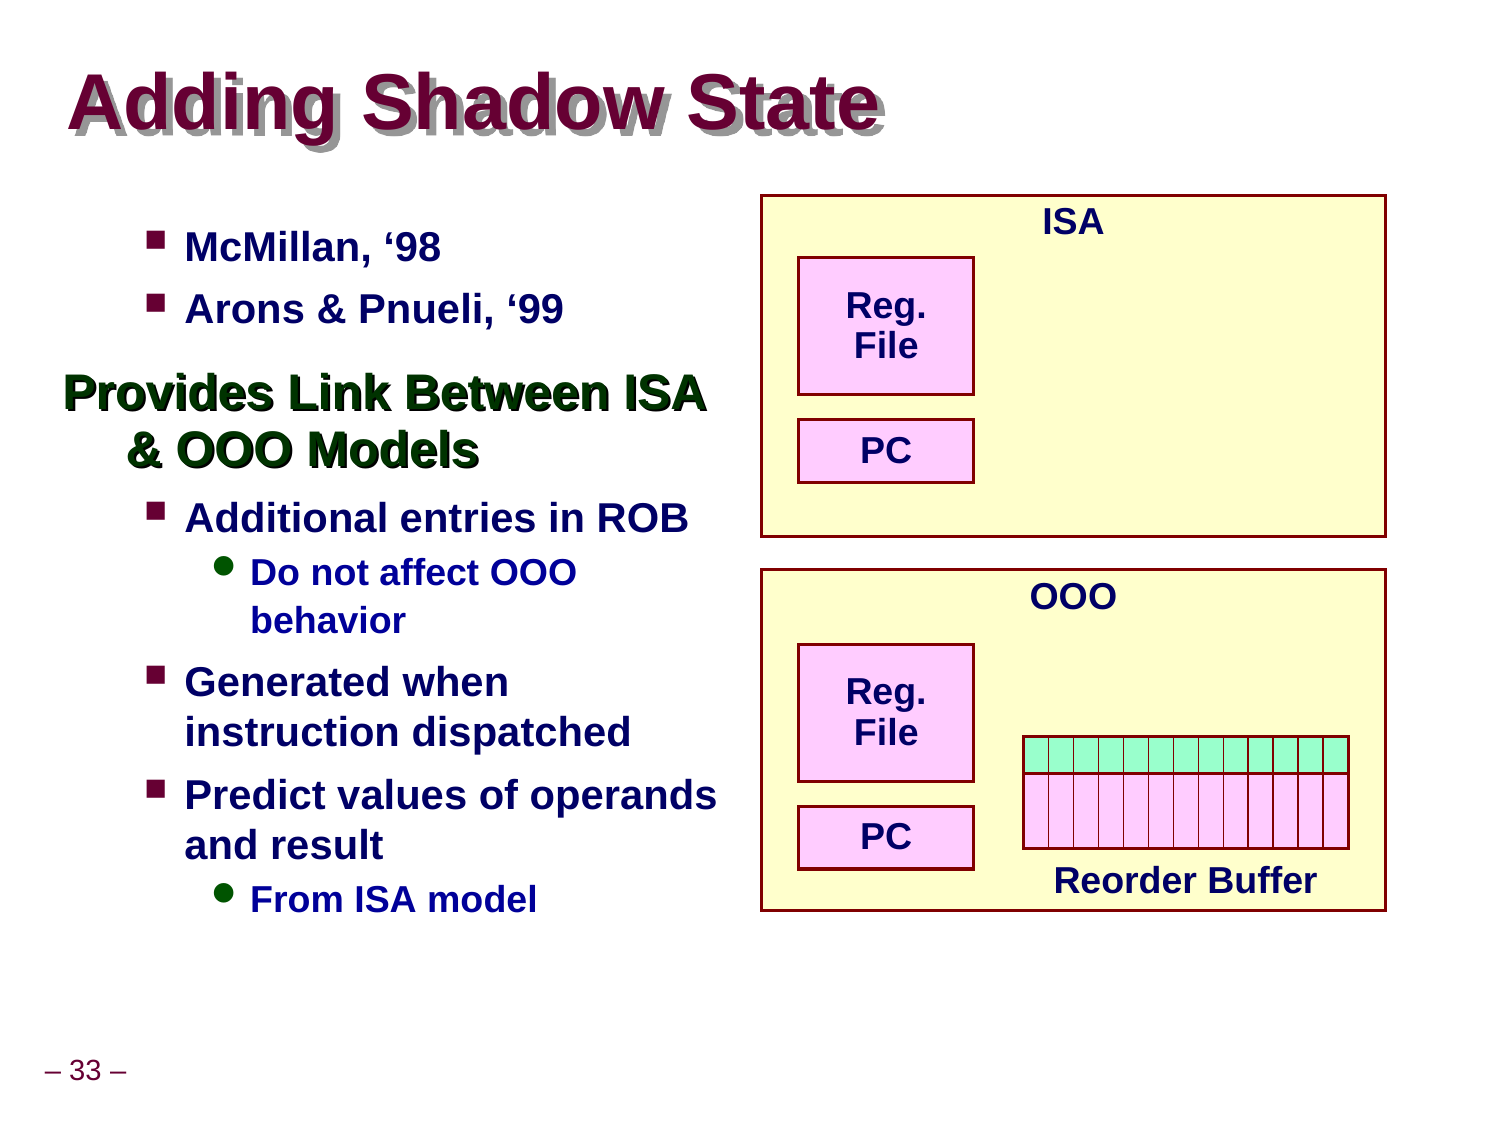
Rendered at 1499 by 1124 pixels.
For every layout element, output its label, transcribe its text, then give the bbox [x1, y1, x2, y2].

text_box [1199, 774, 1223, 848]
text_box ISA [761, 195, 1386, 537]
text_box [1274, 774, 1297, 848]
text_box [1224, 774, 1247, 848]
text_box [1149, 737, 1173, 773]
text_box Reorder Buffer [1046, 853, 1326, 910]
text_box [1074, 737, 1098, 773]
text_box [1174, 774, 1198, 848]
text_box [1099, 774, 1123, 848]
text_box [1324, 736, 1349, 849]
text_box [1199, 737, 1223, 773]
text_box [1174, 737, 1198, 773]
text_box [1124, 737, 1148, 773]
text_box [1049, 774, 1073, 848]
text_box [1049, 737, 1073, 773]
text_box [1249, 774, 1272, 848]
text_box [1299, 774, 1322, 848]
text_box PC [798, 419, 974, 483]
text_box [1099, 737, 1123, 773]
text_box [1274, 737, 1297, 773]
text_box [1299, 737, 1322, 773]
text_box [1074, 774, 1098, 848]
text_box OOO [761, 569, 1386, 911]
text_box Reg. File [798, 257, 974, 395]
text_box Reg. File [798, 644, 974, 782]
text_box [1149, 774, 1173, 848]
text_box [1024, 774, 1048, 848]
text_box [1249, 737, 1272, 773]
text_box [1224, 737, 1247, 773]
text_box [1124, 774, 1148, 848]
list McMillan, ‘98 Arons & Pnueli, ‘99 Provides Link Between ISA & OOO Models Additional entries in ROB Do not affect OOO behavior Generated when instruction dispatched Predict values of operands and result From ISA model [47, 212, 737, 1056]
text_box [1024, 737, 1048, 773]
title Adding Shadow State [66, 40, 1495, 169]
text_box PC [798, 806, 974, 869]
